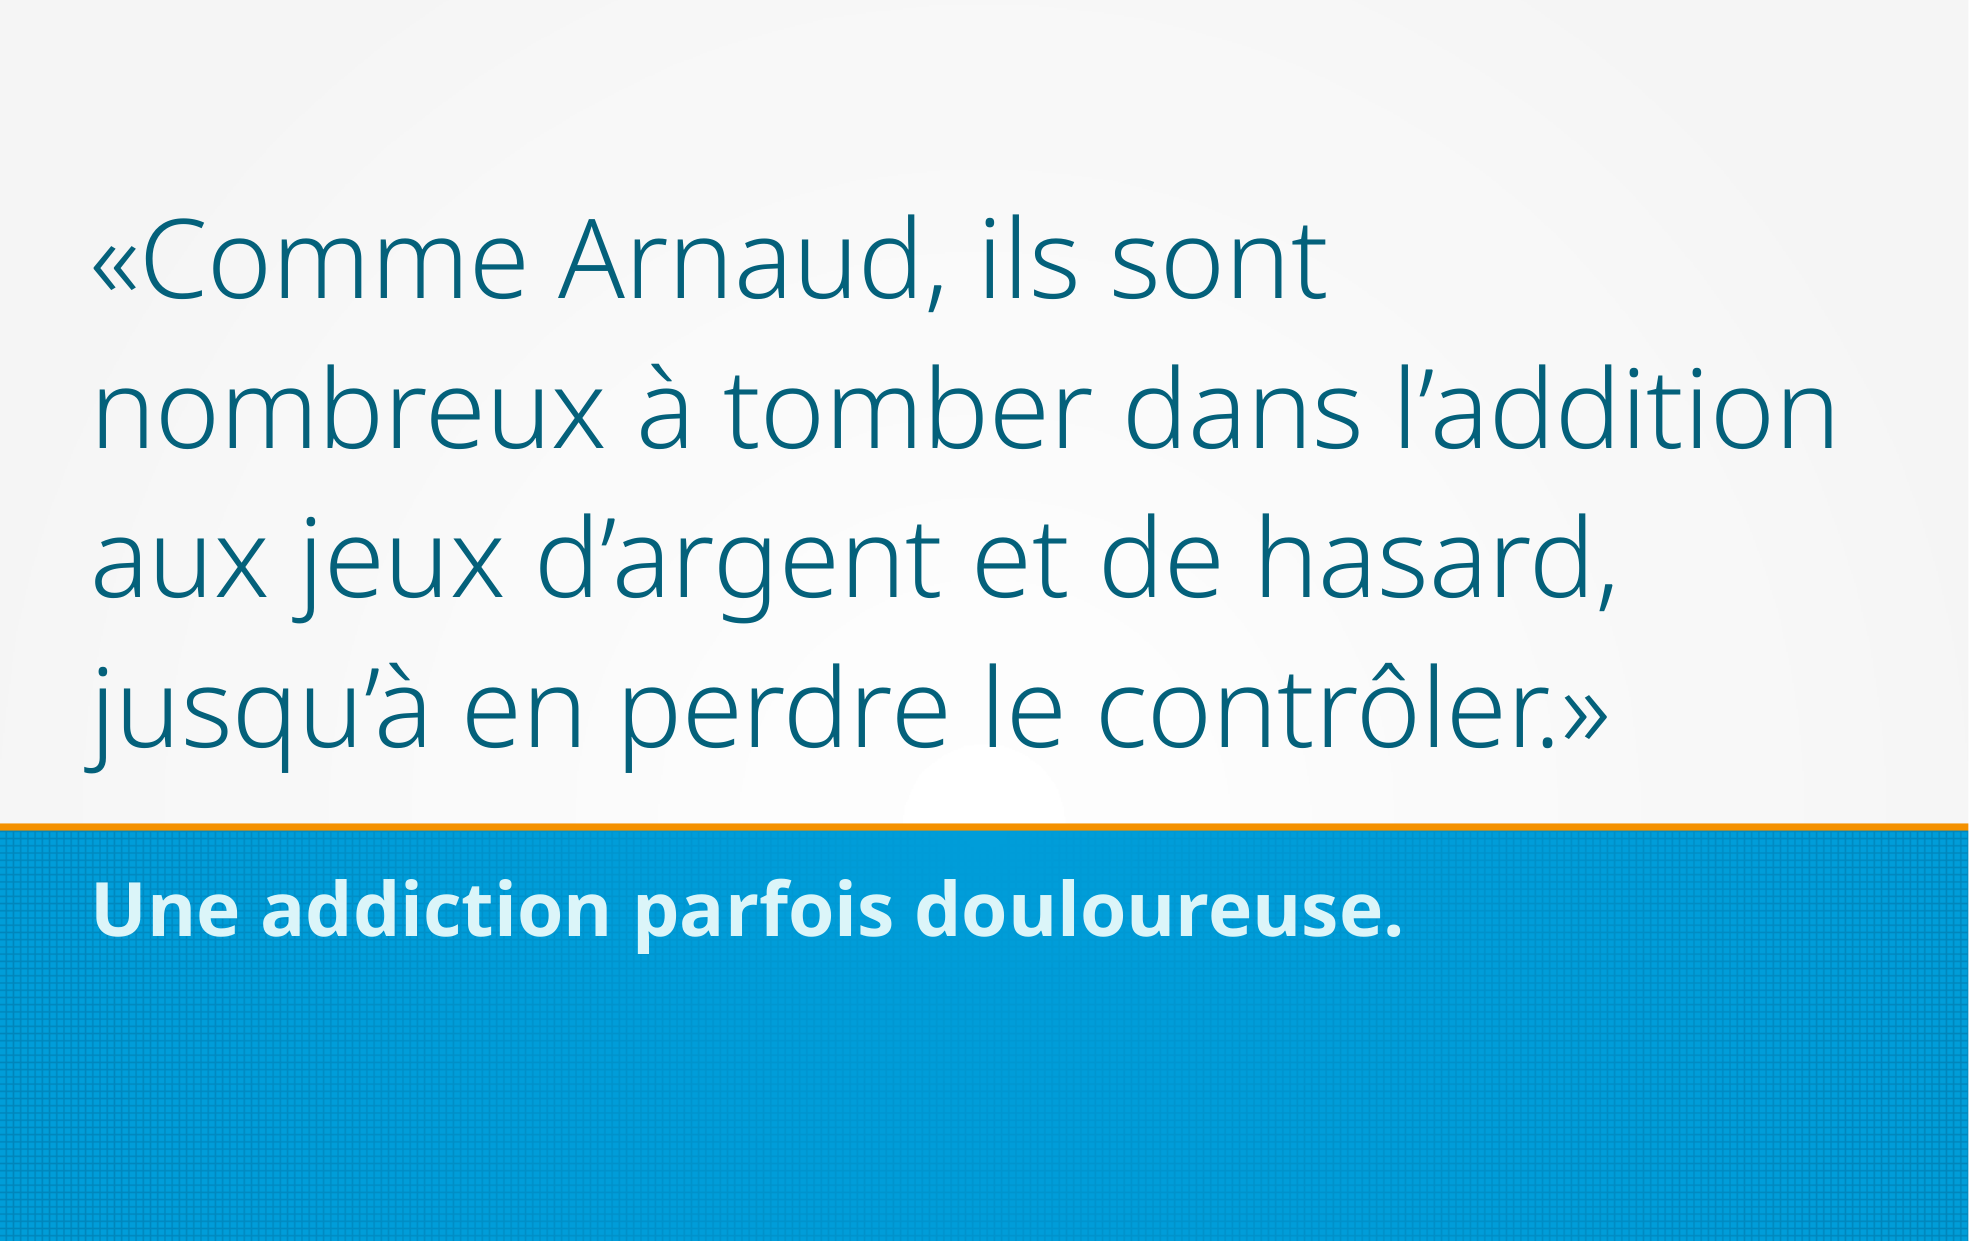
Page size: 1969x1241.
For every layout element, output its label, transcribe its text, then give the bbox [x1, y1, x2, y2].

title «Comme Arnaud, ils sont nombreux à tomber dans l’addition aux jeux d’argent et de hasard, jusqu’à en perdre le contrôler.» [90, 49, 1862, 781]
subtitle Une addiction parfois douloureuse. [90, 855, 1861, 1111]
picture [0, 0, 1969, 830]
